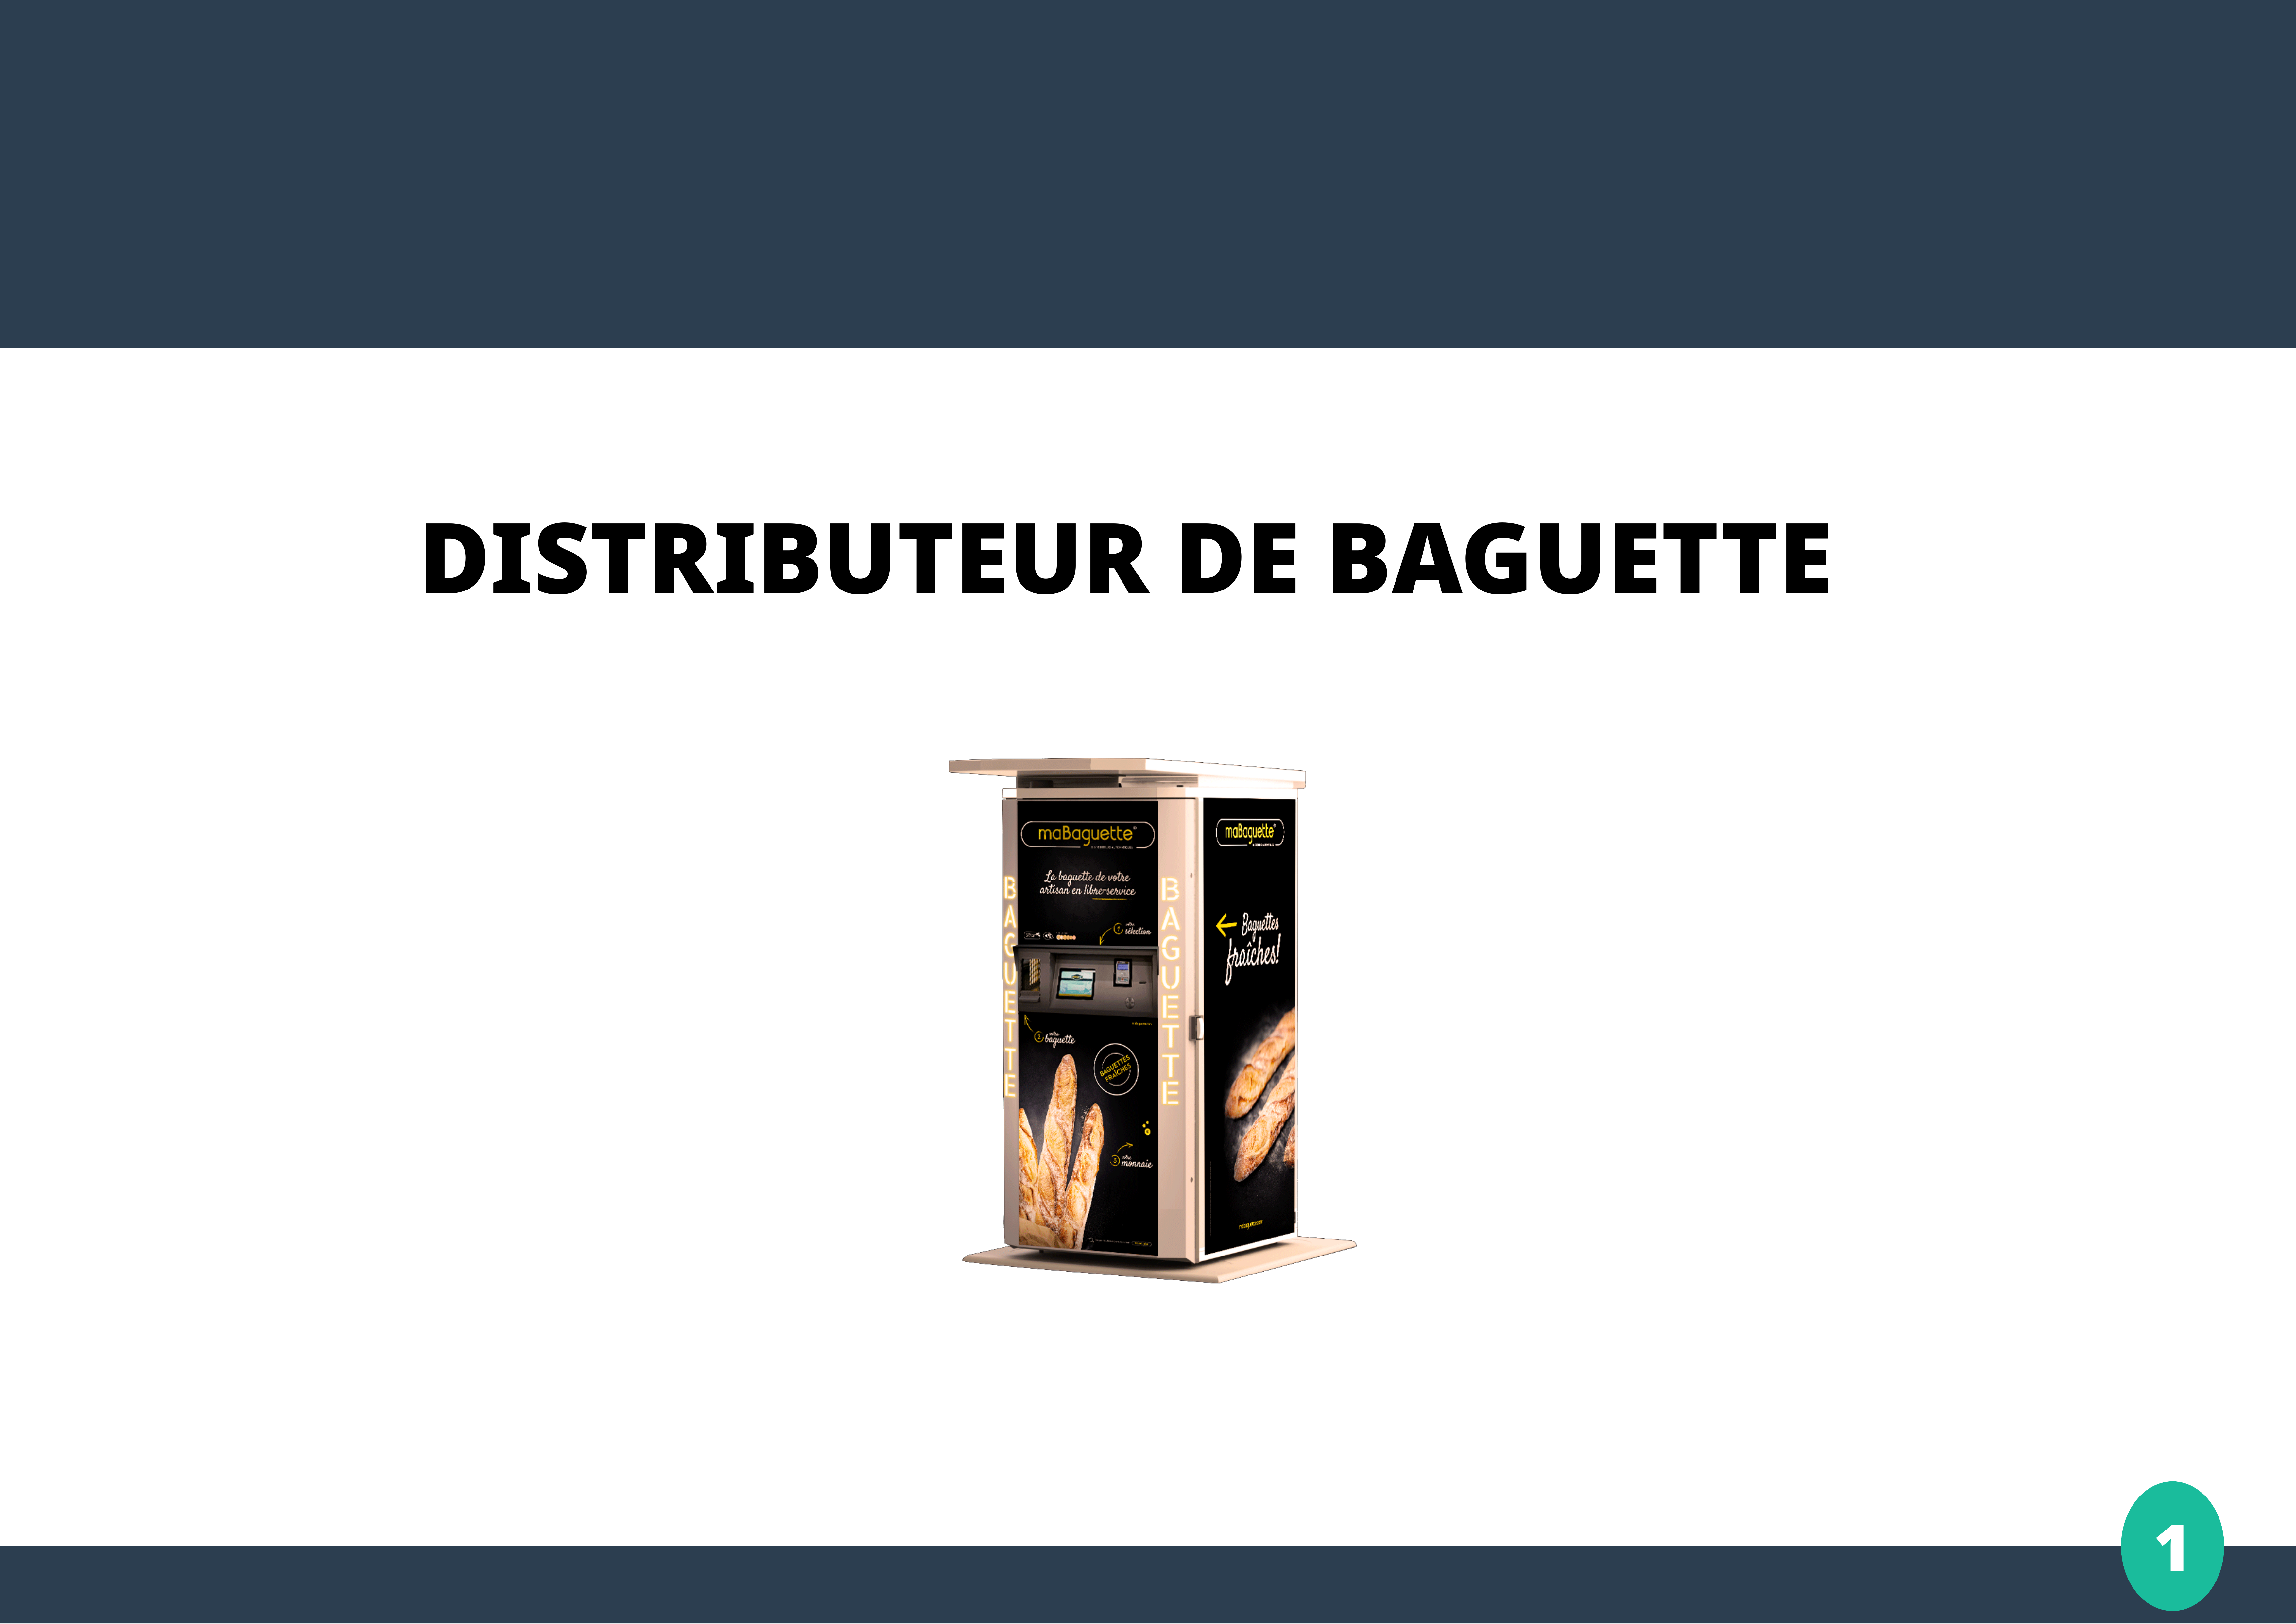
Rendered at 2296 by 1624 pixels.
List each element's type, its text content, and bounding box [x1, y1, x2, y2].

picture [924, 715, 1372, 1304]
title DISTRIBUTEUR DE BAGUETTE [60, 452, 2192, 658]
